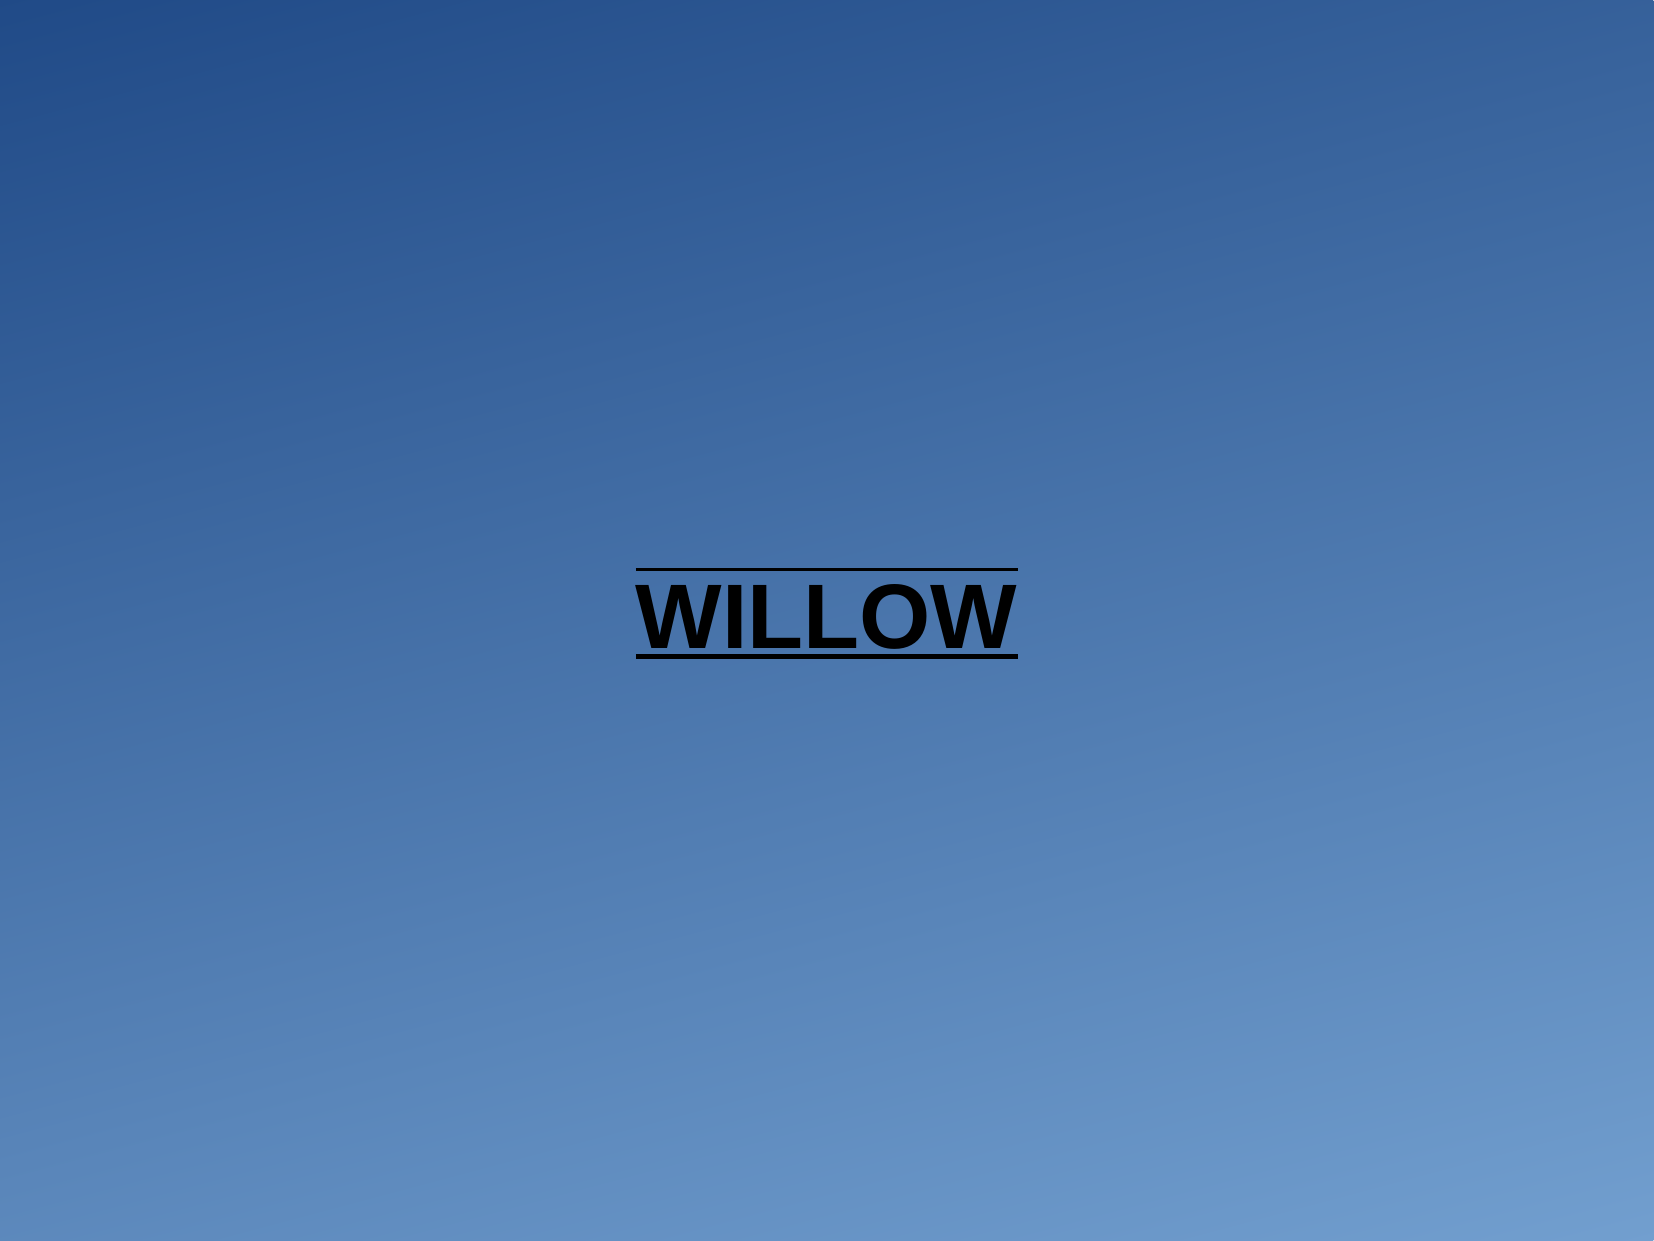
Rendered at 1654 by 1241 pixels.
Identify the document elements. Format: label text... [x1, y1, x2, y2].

title WILLOW [82, 513, 1571, 721]
